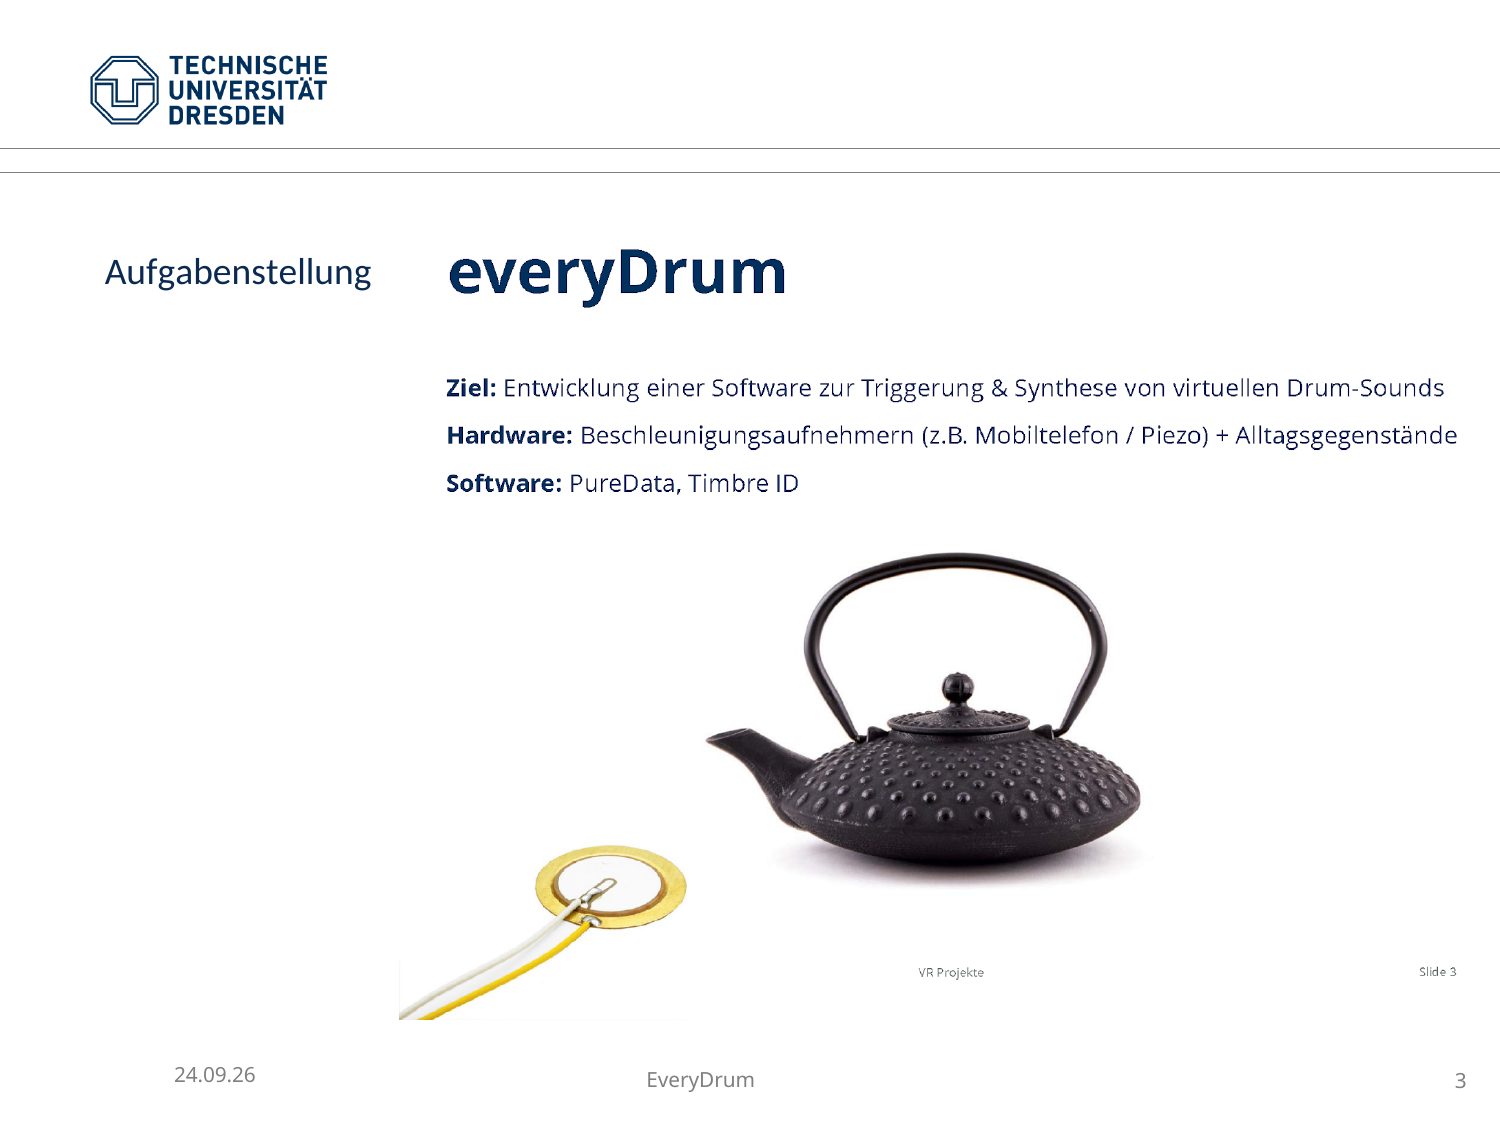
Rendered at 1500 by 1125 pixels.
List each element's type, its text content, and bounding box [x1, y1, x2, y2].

picture [399, 194, 1500, 1021]
picture [90, 54, 327, 125]
text_box Aufgabenstellung [90, 239, 1006, 300]
text_box 09.07.18 [159, 1046, 510, 1107]
